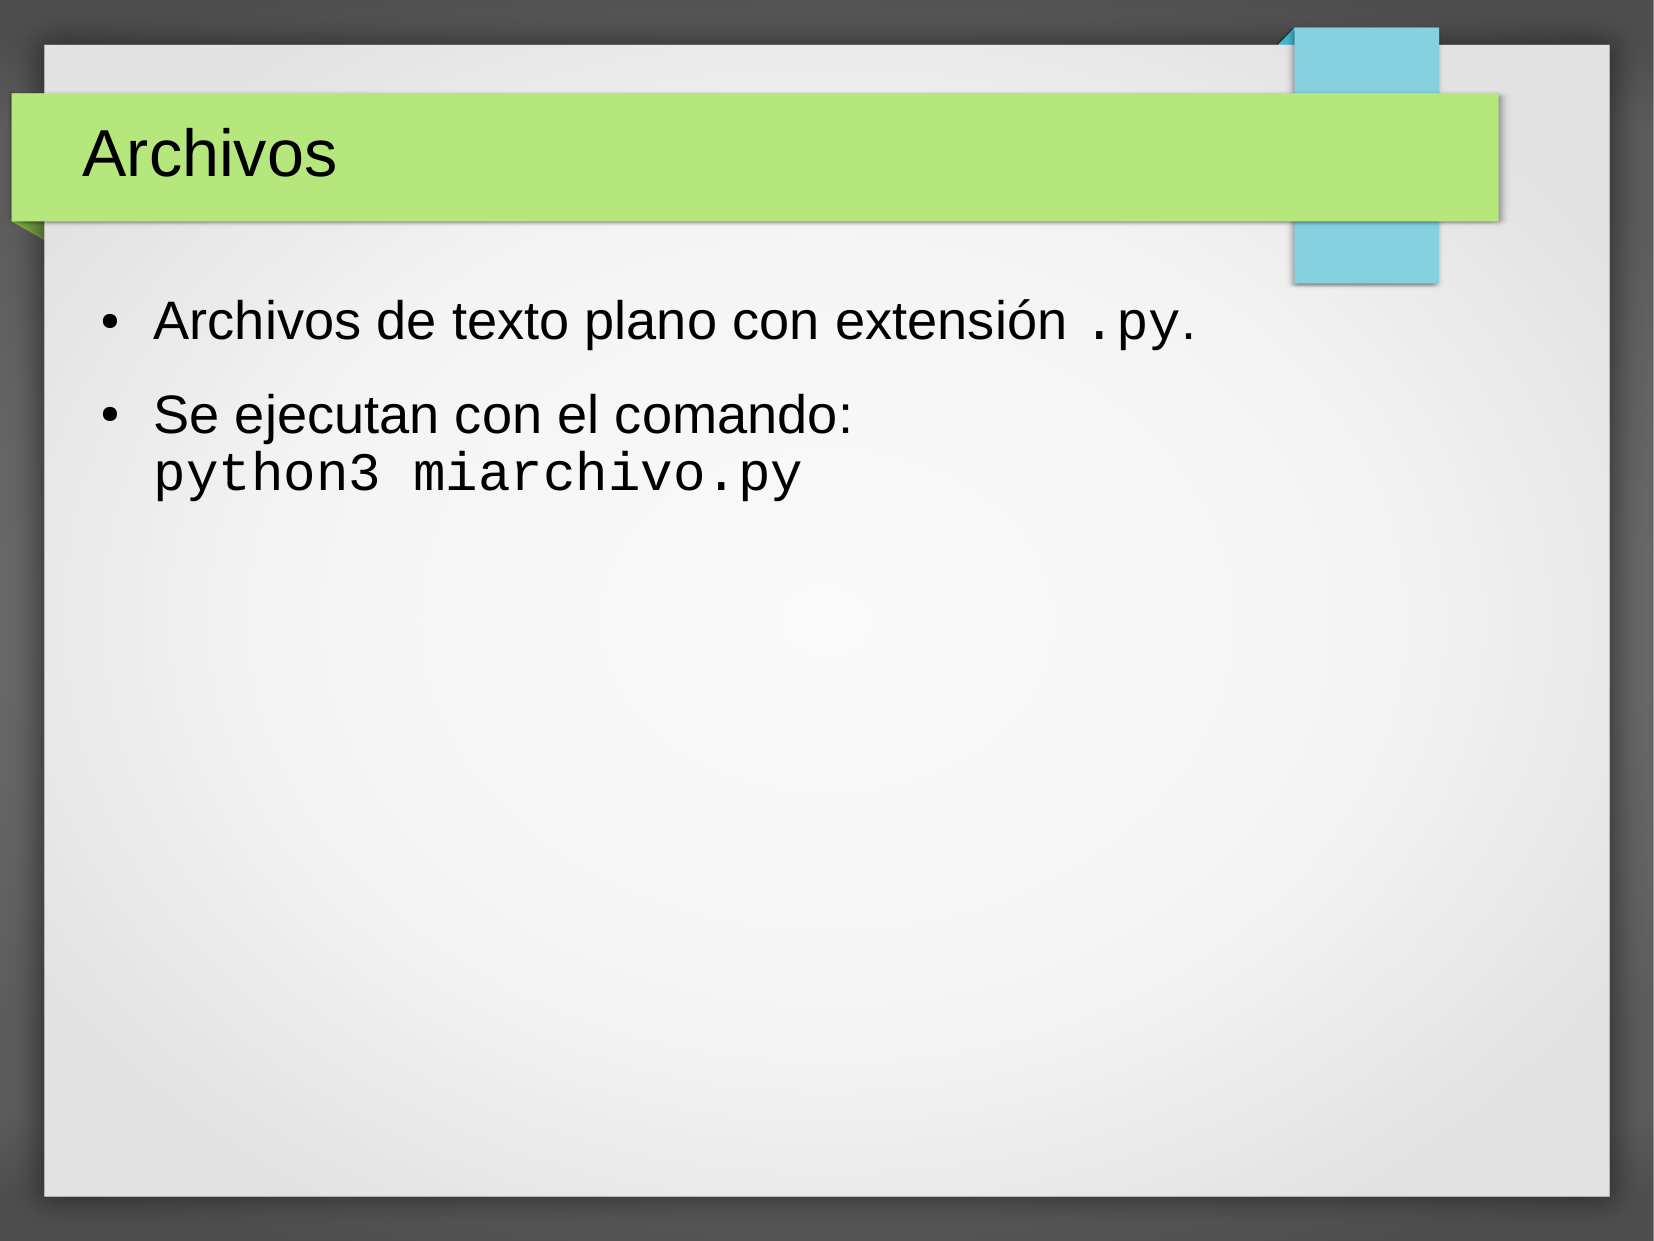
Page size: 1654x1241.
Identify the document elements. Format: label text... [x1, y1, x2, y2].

title Archivos [82, 49, 1571, 257]
list Archivos de texto plano con extensión .py. Se ejecutan con el comando: python3 miarchivo.py [82, 290, 1571, 1010]
picture [0, 0, 1654, 1241]
